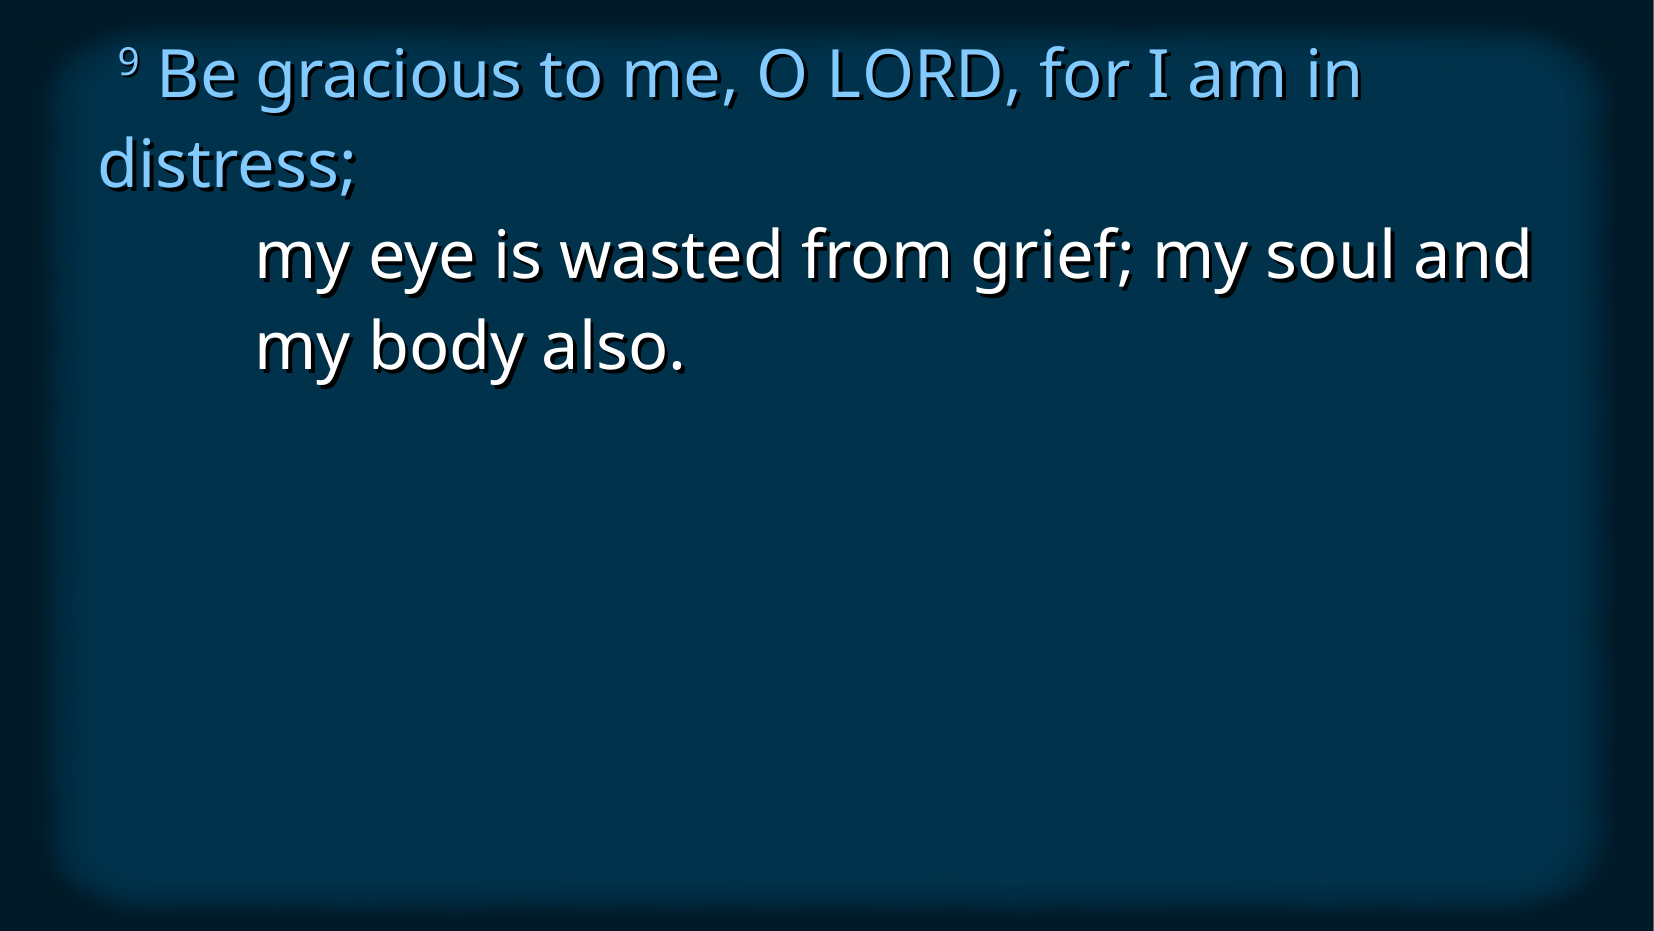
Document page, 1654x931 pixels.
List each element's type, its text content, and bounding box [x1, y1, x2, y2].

picture [0, 0, 1654, 931]
text_box 9 Be gracious to me, O LORD, for I am in distress; my eye is wasted from grief; my soul and my body also. [82, 18, 1583, 300]
